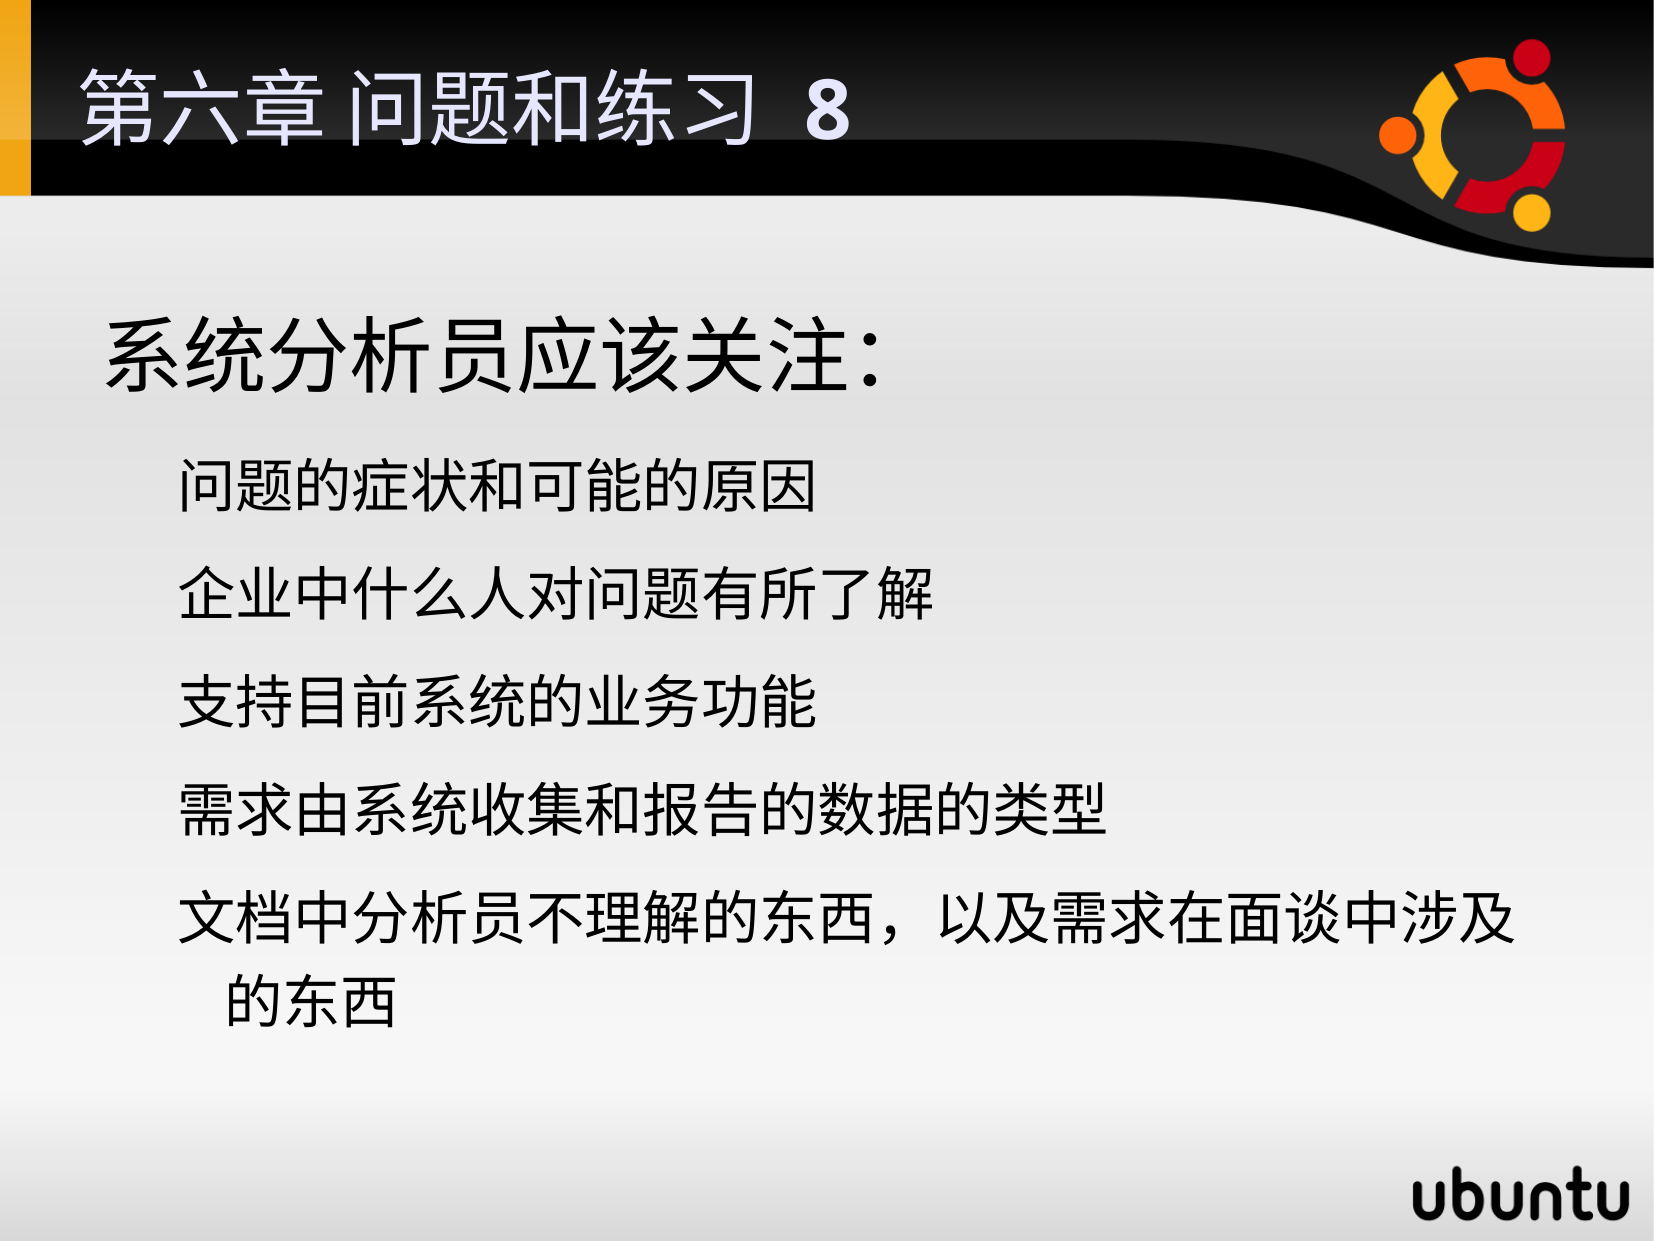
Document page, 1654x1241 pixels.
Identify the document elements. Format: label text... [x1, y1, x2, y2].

picture [0, 0, 1654, 1241]
list 系统分析员应该关注： 问题的症状和可能的原因 企业中什么人对问题有所了解 支持目前系统的业务功能 需求由系统收集和报告的数据的类型 文档中分析员不理解的东西，以及需求在面谈中涉及的东西 [82, 290, 1571, 1094]
title 第六章 问题和练习 8 [76, 7, 1565, 200]
